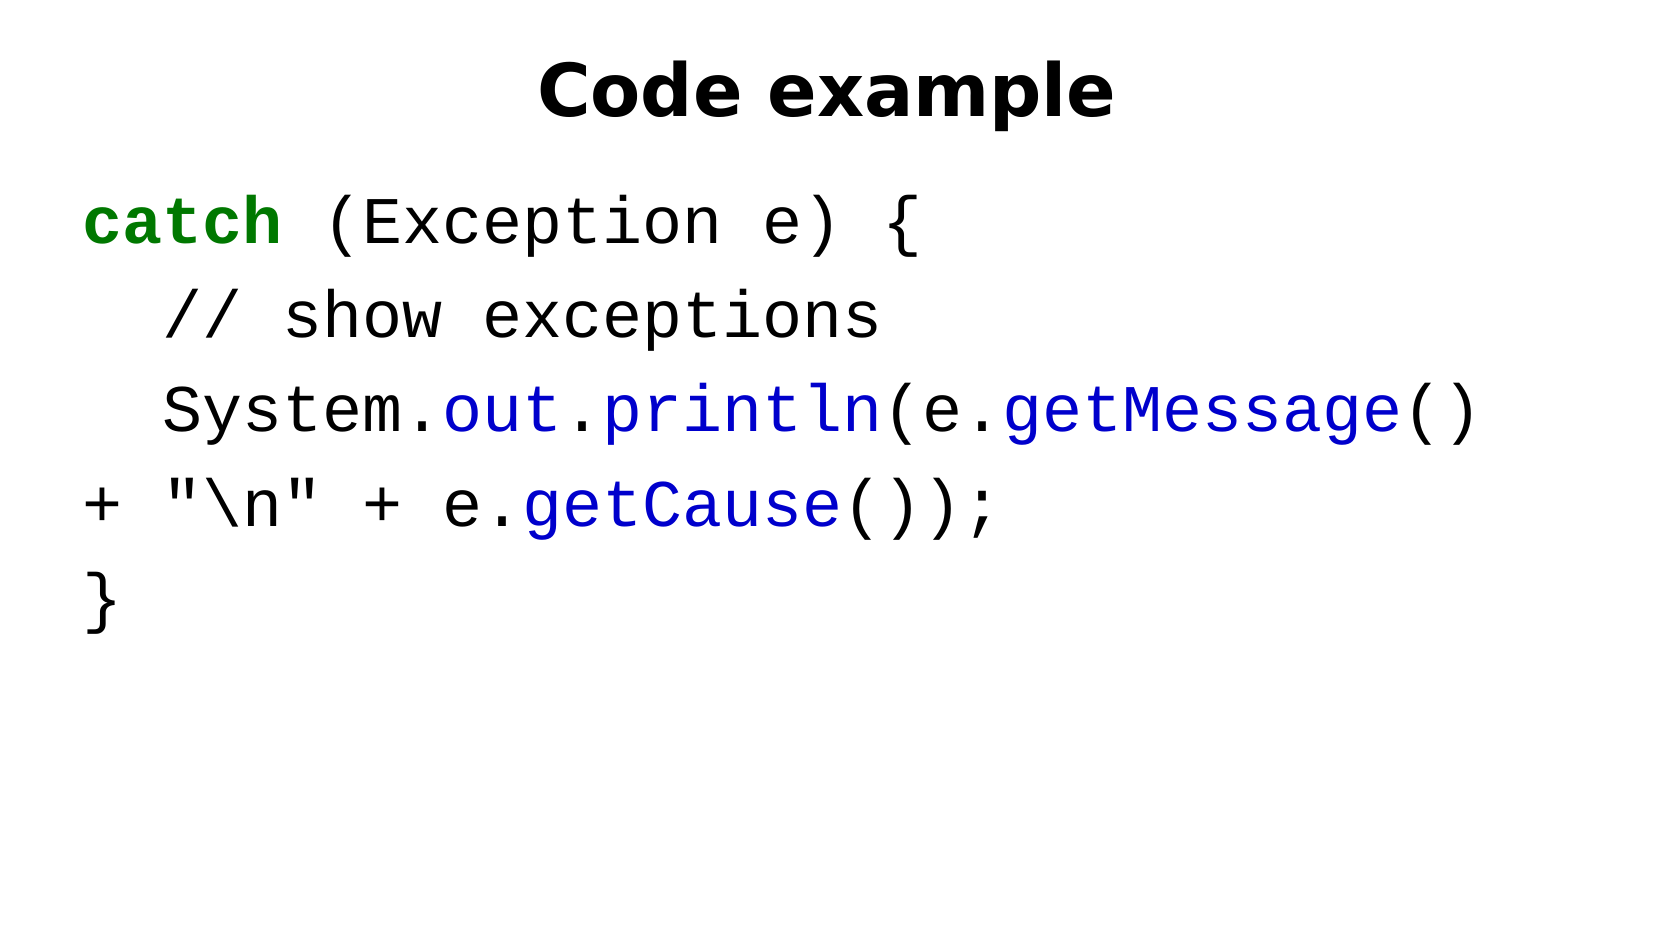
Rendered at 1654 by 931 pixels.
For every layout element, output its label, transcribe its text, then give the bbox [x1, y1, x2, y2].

title Code example [82, 37, 1571, 147]
list catch (Exception e) { // show exceptions System.out.println(e.getMessage() + "\n" + e.getCause()); } [82, 168, 1538, 889]
